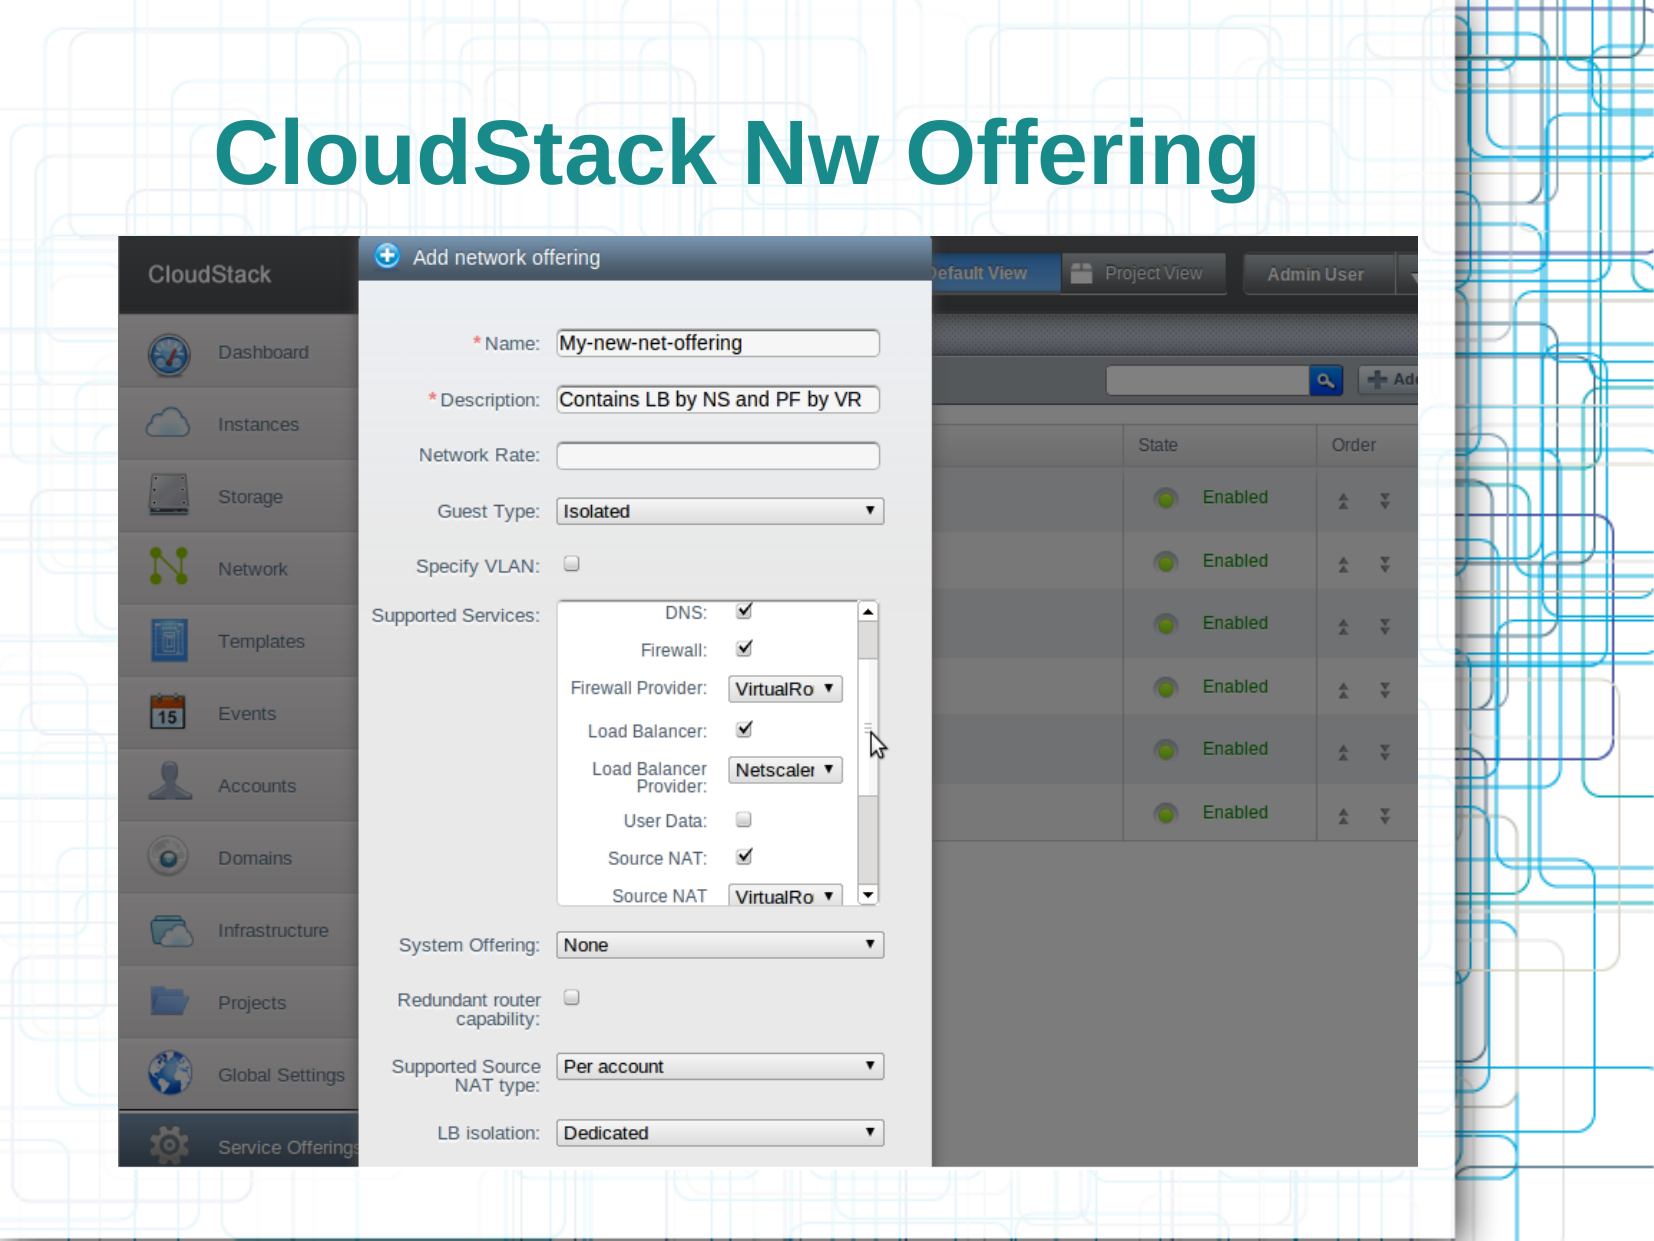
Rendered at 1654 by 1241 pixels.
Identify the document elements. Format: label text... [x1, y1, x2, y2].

picture [0, 0, 1654, 1241]
title CloudStack Nw Offering [59, 49, 1418, 257]
